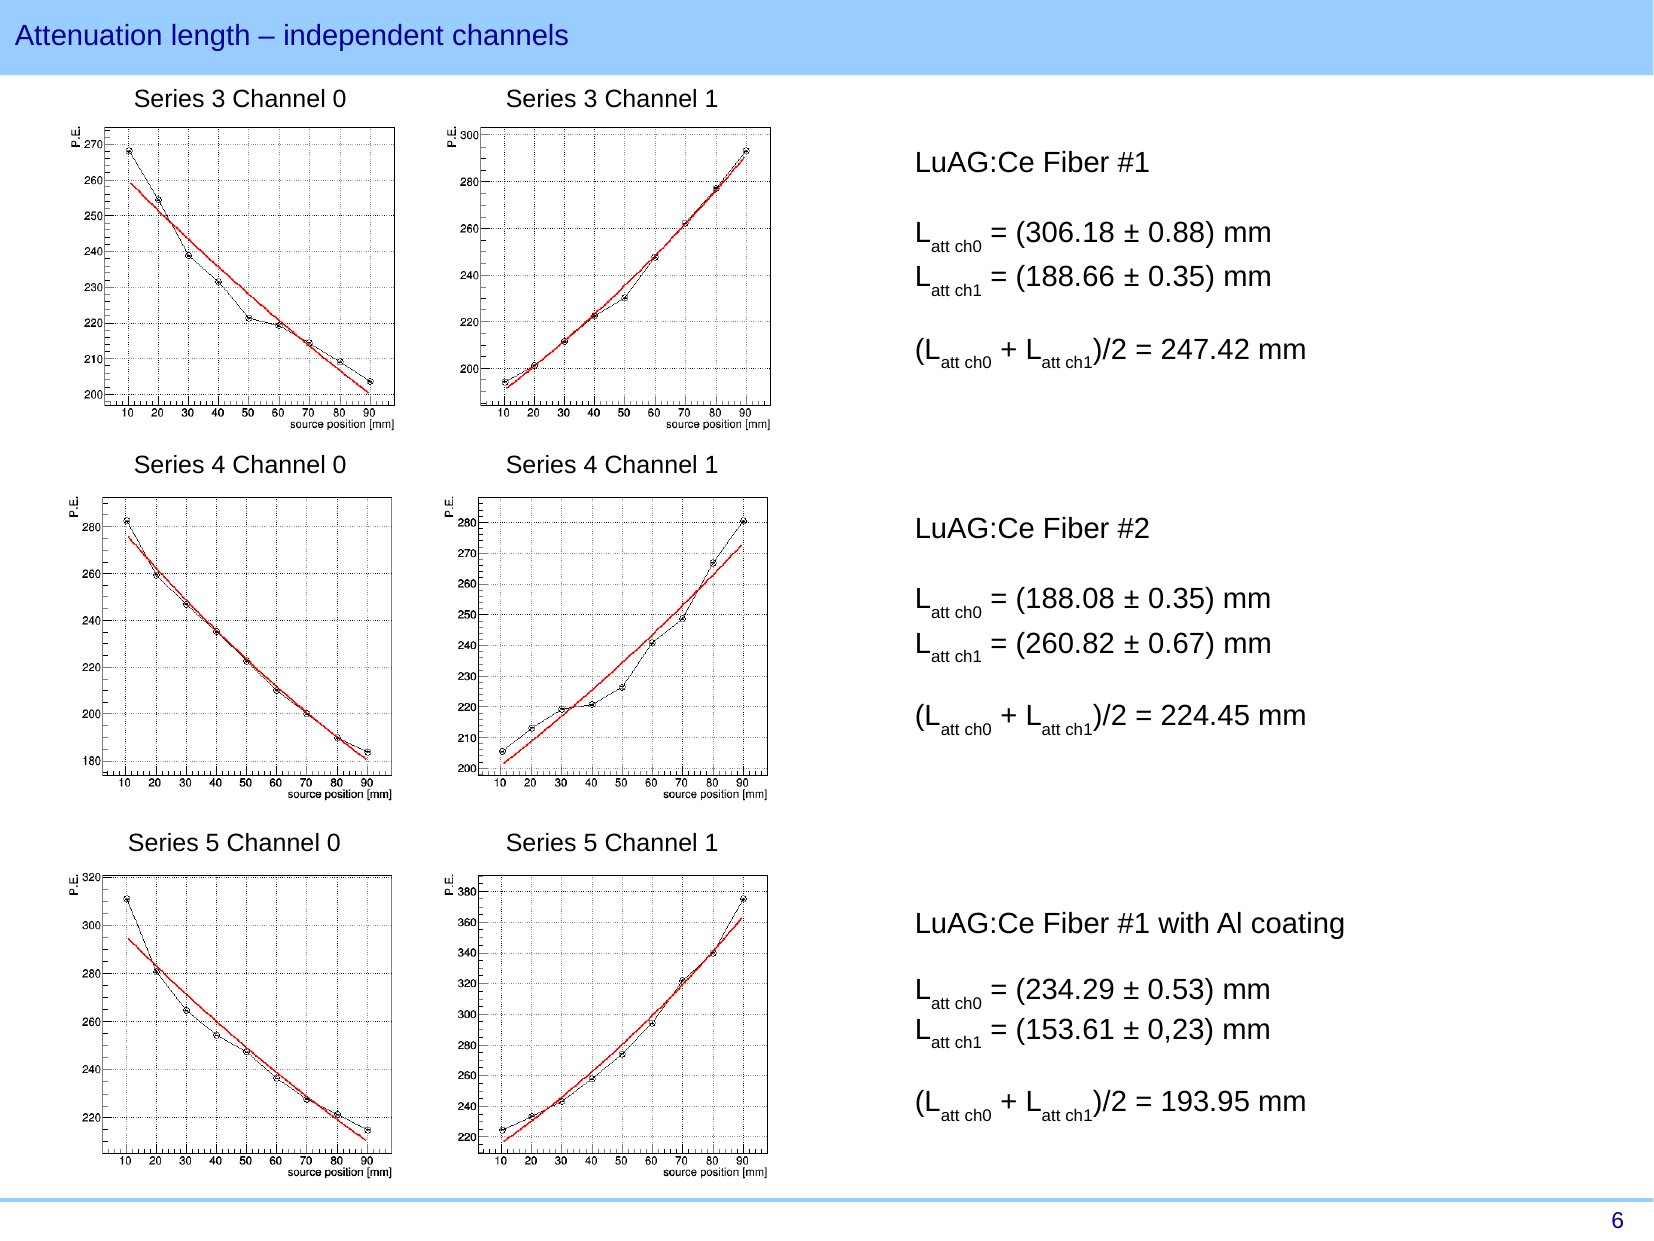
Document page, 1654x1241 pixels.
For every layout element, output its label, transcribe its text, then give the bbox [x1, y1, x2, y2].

text_box Series 5 Channel 1 [477, 821, 763, 865]
text_box Series 4 Channel 1 [477, 443, 763, 487]
text_box Series 5 Channel 0 [99, 821, 385, 865]
text_box LuAG:Ce Fiber #1 with Al coating Latt ch0 = (234.29 ± 0.53) mm Latt ch1 = (153.61 ± 0,23) mm (Latt ch0 + Latt ch1)/2 = 193.95 mm [900, 900, 1501, 1164]
picture [60, 459, 811, 814]
text_box Series 3 Channel 0 [105, 77, 391, 121]
picture [62, 89, 814, 444]
text_box 6 [1590, 1200, 1654, 1241]
text_box Series 3 Channel 1 [477, 77, 763, 121]
text_box LuAG:Ce Fiber #2 Latt ch0 = (188.08 ± 0.35) mm Latt ch1 = (260.82 ± 0.67) mm (Latt ch0 + Latt ch1)/2 = 224.45 mm [900, 504, 1381, 739]
text_box LuAG:Ce Fiber #1 Latt ch0 = (306.18 ± 0.88) mm Latt ch1 = (188.66 ± 0.35) mm (Latt ch0 + Latt ch1)/2 = 247.42 mm [900, 138, 1381, 372]
picture [60, 837, 811, 1192]
text_box [0, 0, 1654, 76]
text_box Series 4 Channel 0 [105, 443, 391, 487]
text_box Attenuation length – independent channels [0, 11, 1096, 60]
